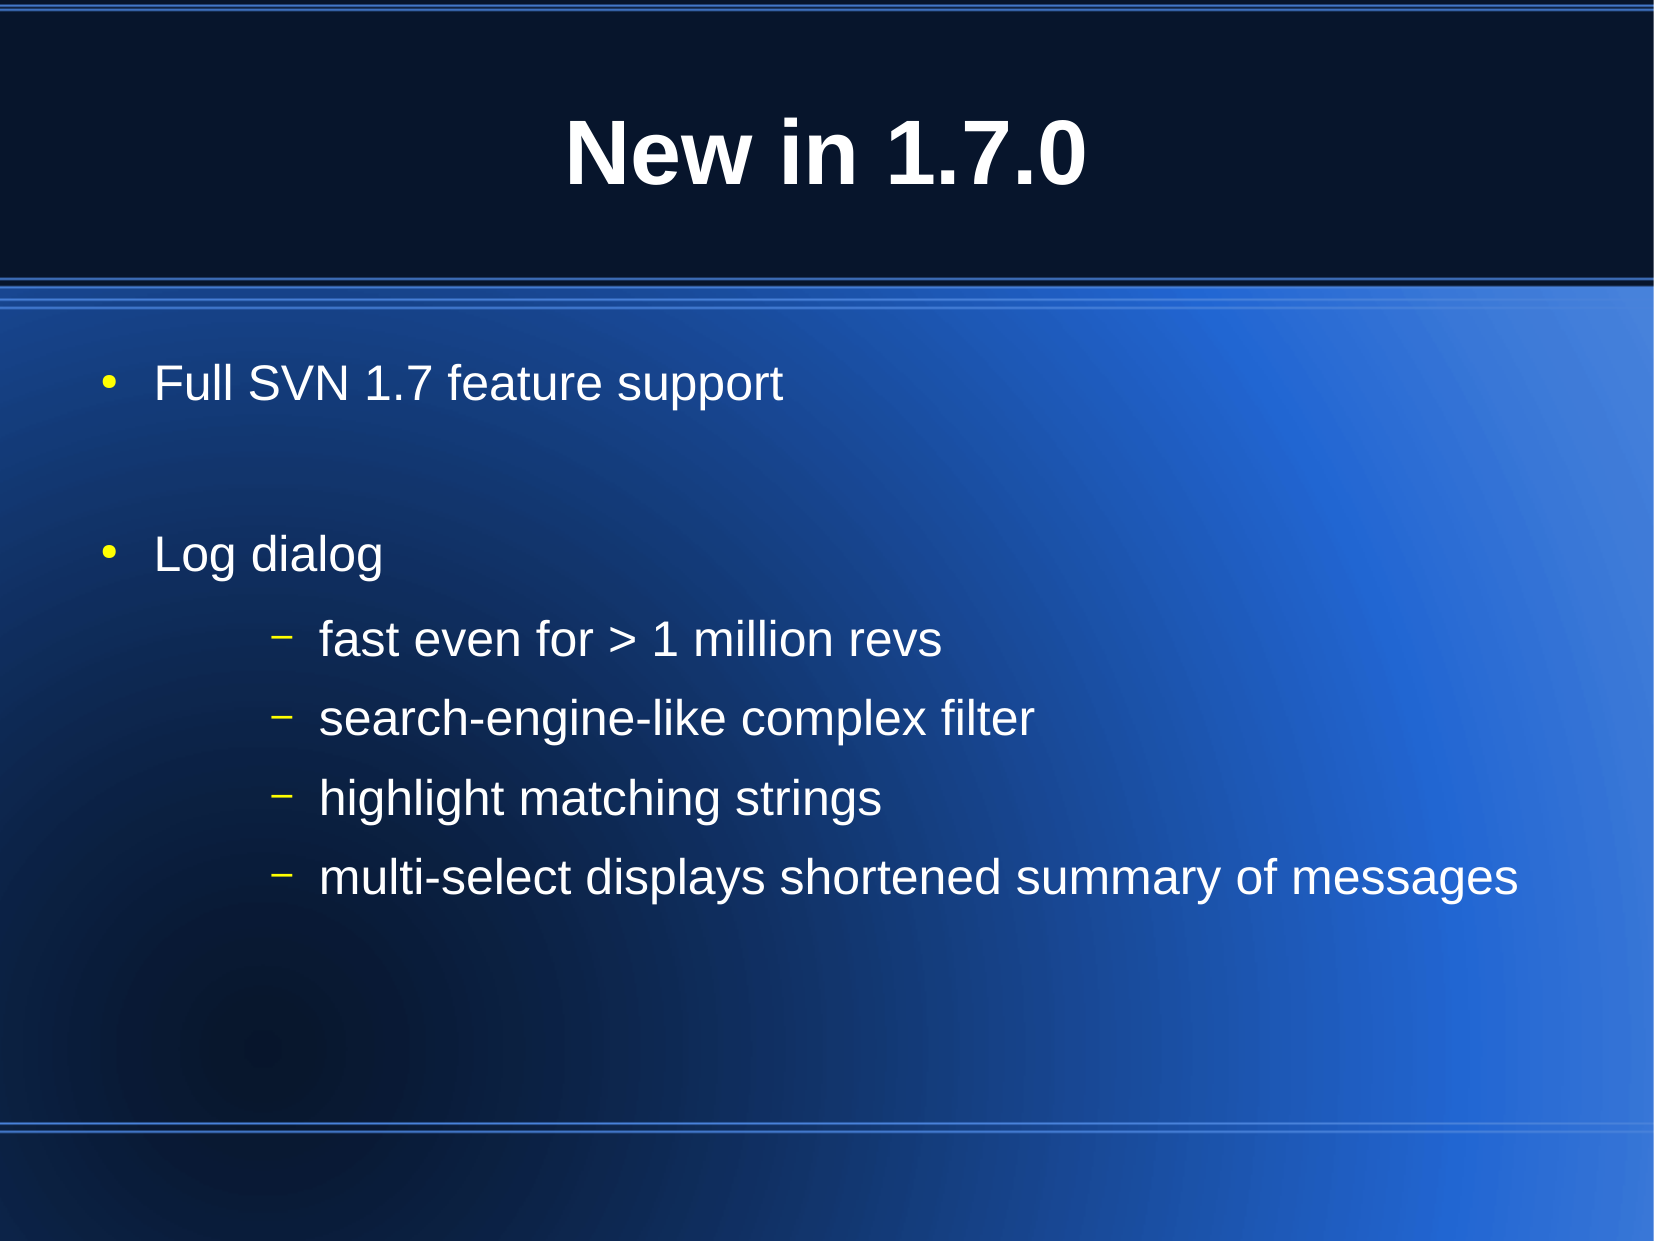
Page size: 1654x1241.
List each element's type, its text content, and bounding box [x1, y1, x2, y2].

list Full SVN 1.7 feature support Log dialog fast even for > 1 million revs search-engine-like complex filter highlight matching strings multi-select displays shortened summary of messages [82, 355, 1571, 1123]
title New in 1.7.0 [82, 49, 1571, 257]
picture [0, 0, 1654, 1241]
